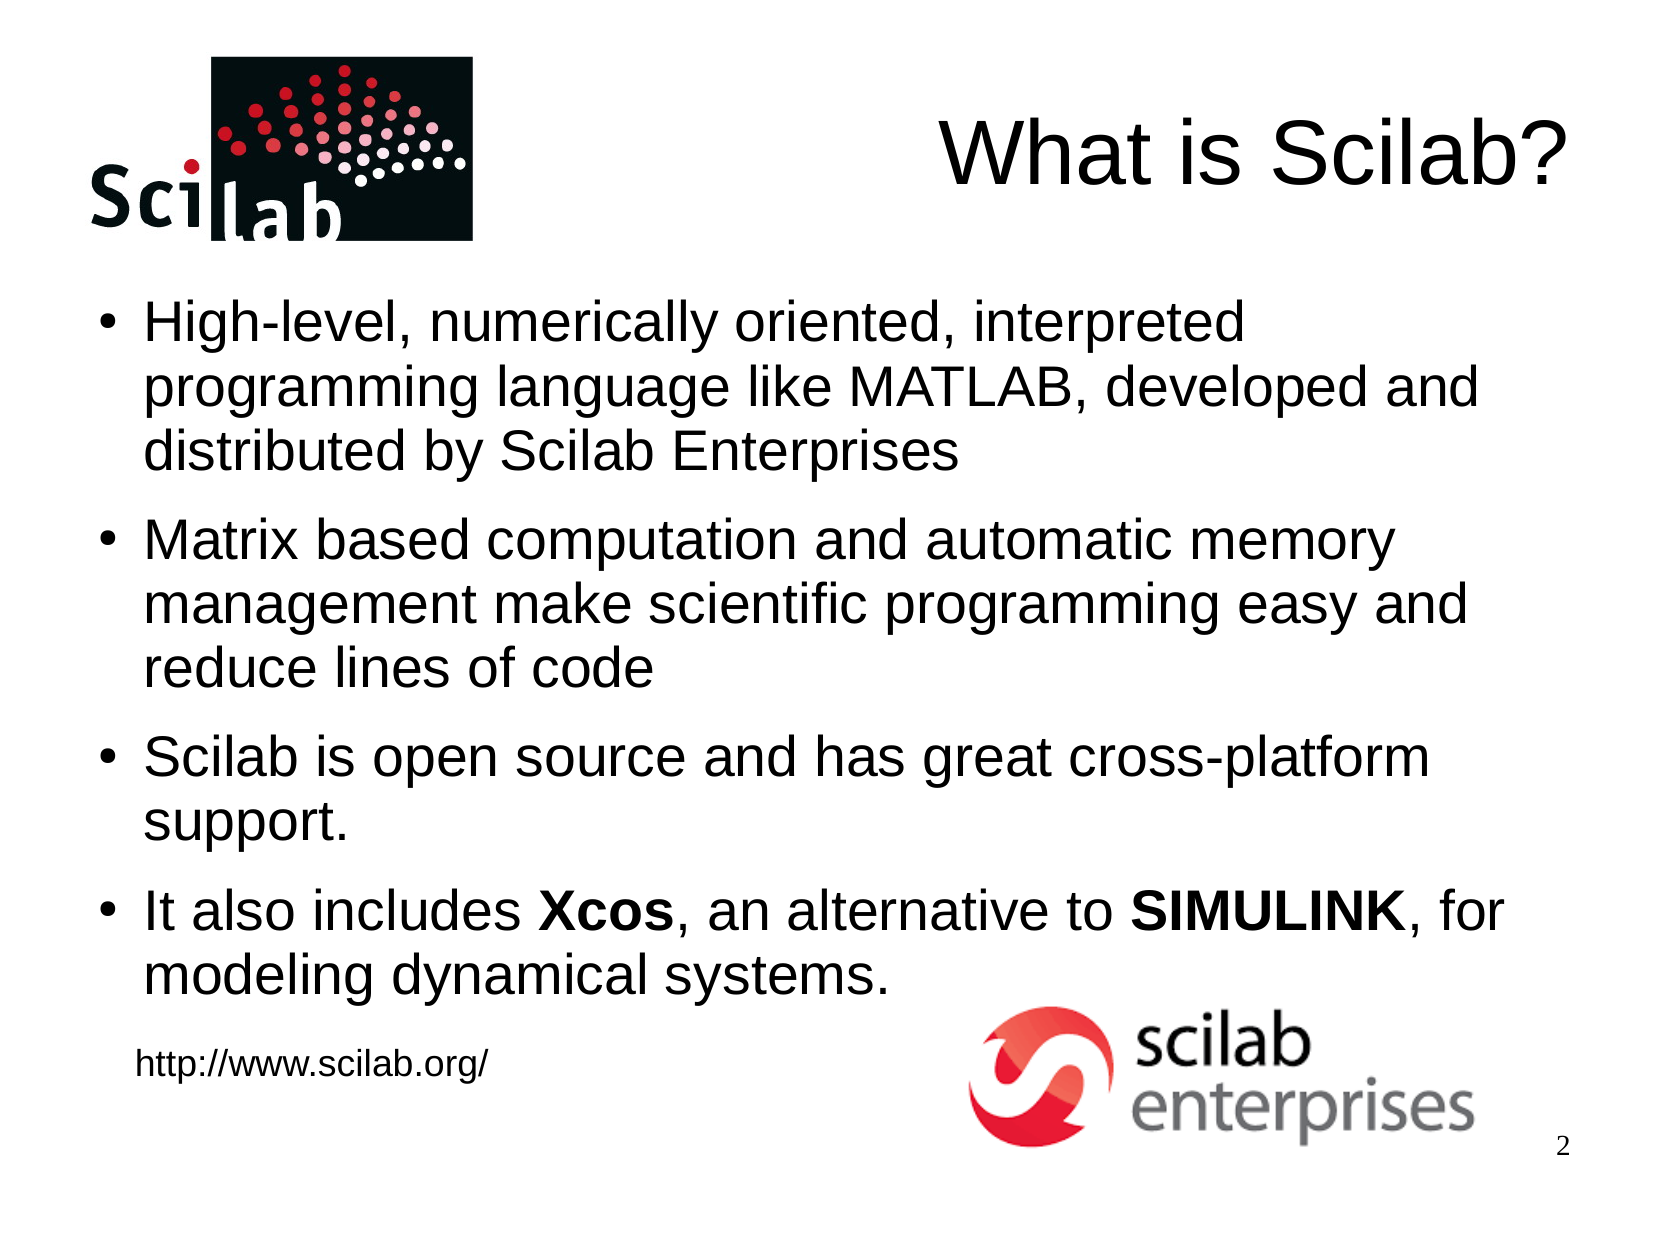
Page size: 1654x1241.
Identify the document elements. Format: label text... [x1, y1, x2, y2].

title What is Scilab? [496, 49, 1571, 257]
picture [69, 29, 496, 277]
picture [929, 970, 1530, 1187]
text_box http://www.scilab.org/ [120, 1035, 691, 1092]
list High-level, numerically oriented, interpreted programming language like MATLAB, developed and distributed by Scilab Enterprises Matrix based computation and automatic memory management make scientific programming easy and reduce lines of code Scilab is open source and has great cross-platform support. It also includes Xcos, an alternative to SIMULINK, for modeling dynamical systems. [82, 290, 1571, 1010]
